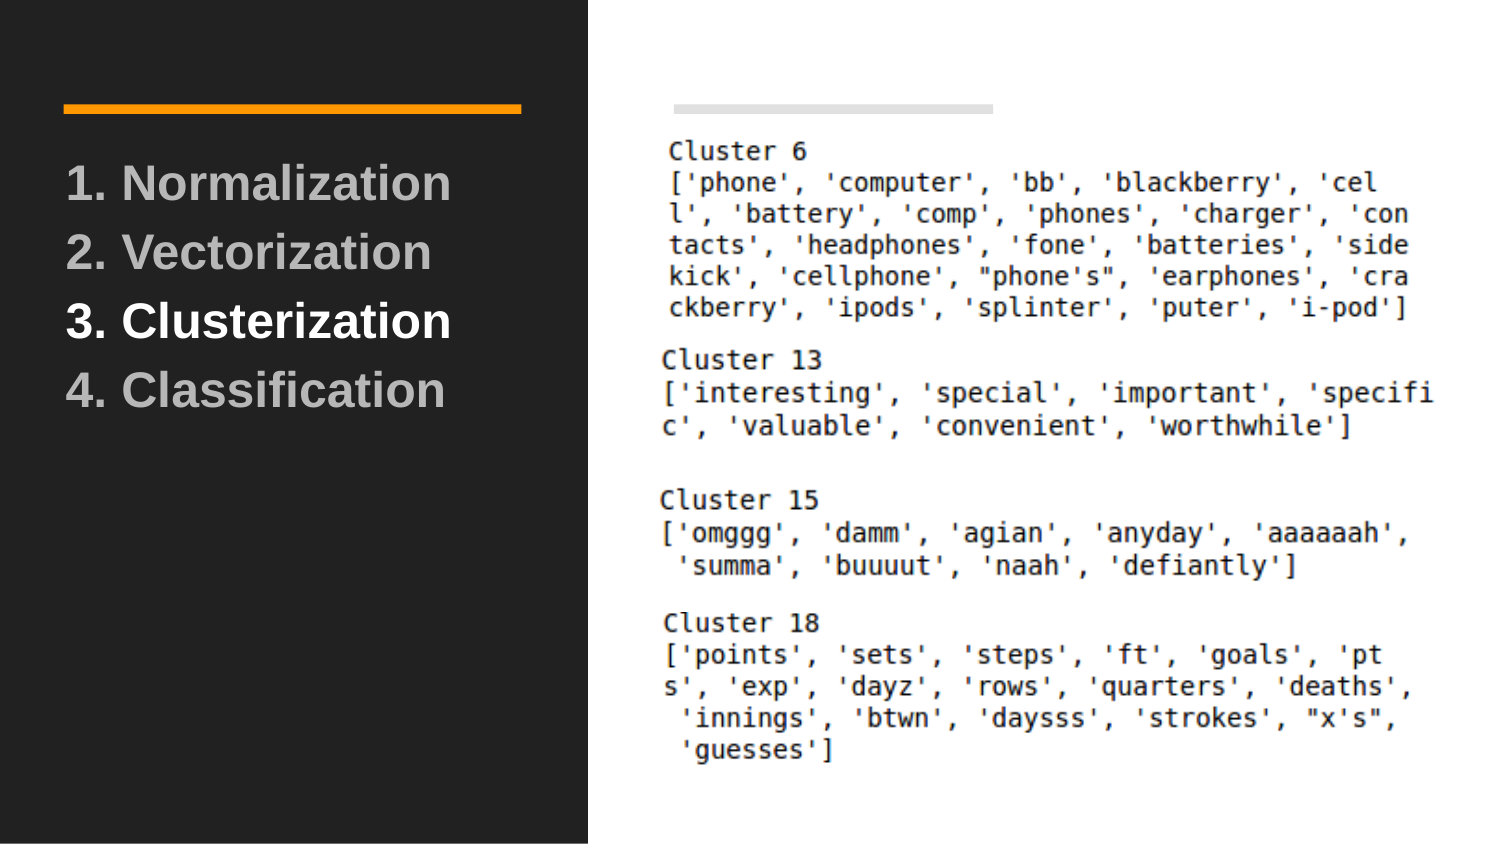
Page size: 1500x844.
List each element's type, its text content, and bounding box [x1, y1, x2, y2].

picture [657, 612, 1433, 774]
title 1. Normalization 2. Vectorization 3. Clusterization 4. Classification [50, 126, 521, 743]
picture [655, 133, 1448, 455]
picture [655, 483, 1431, 583]
